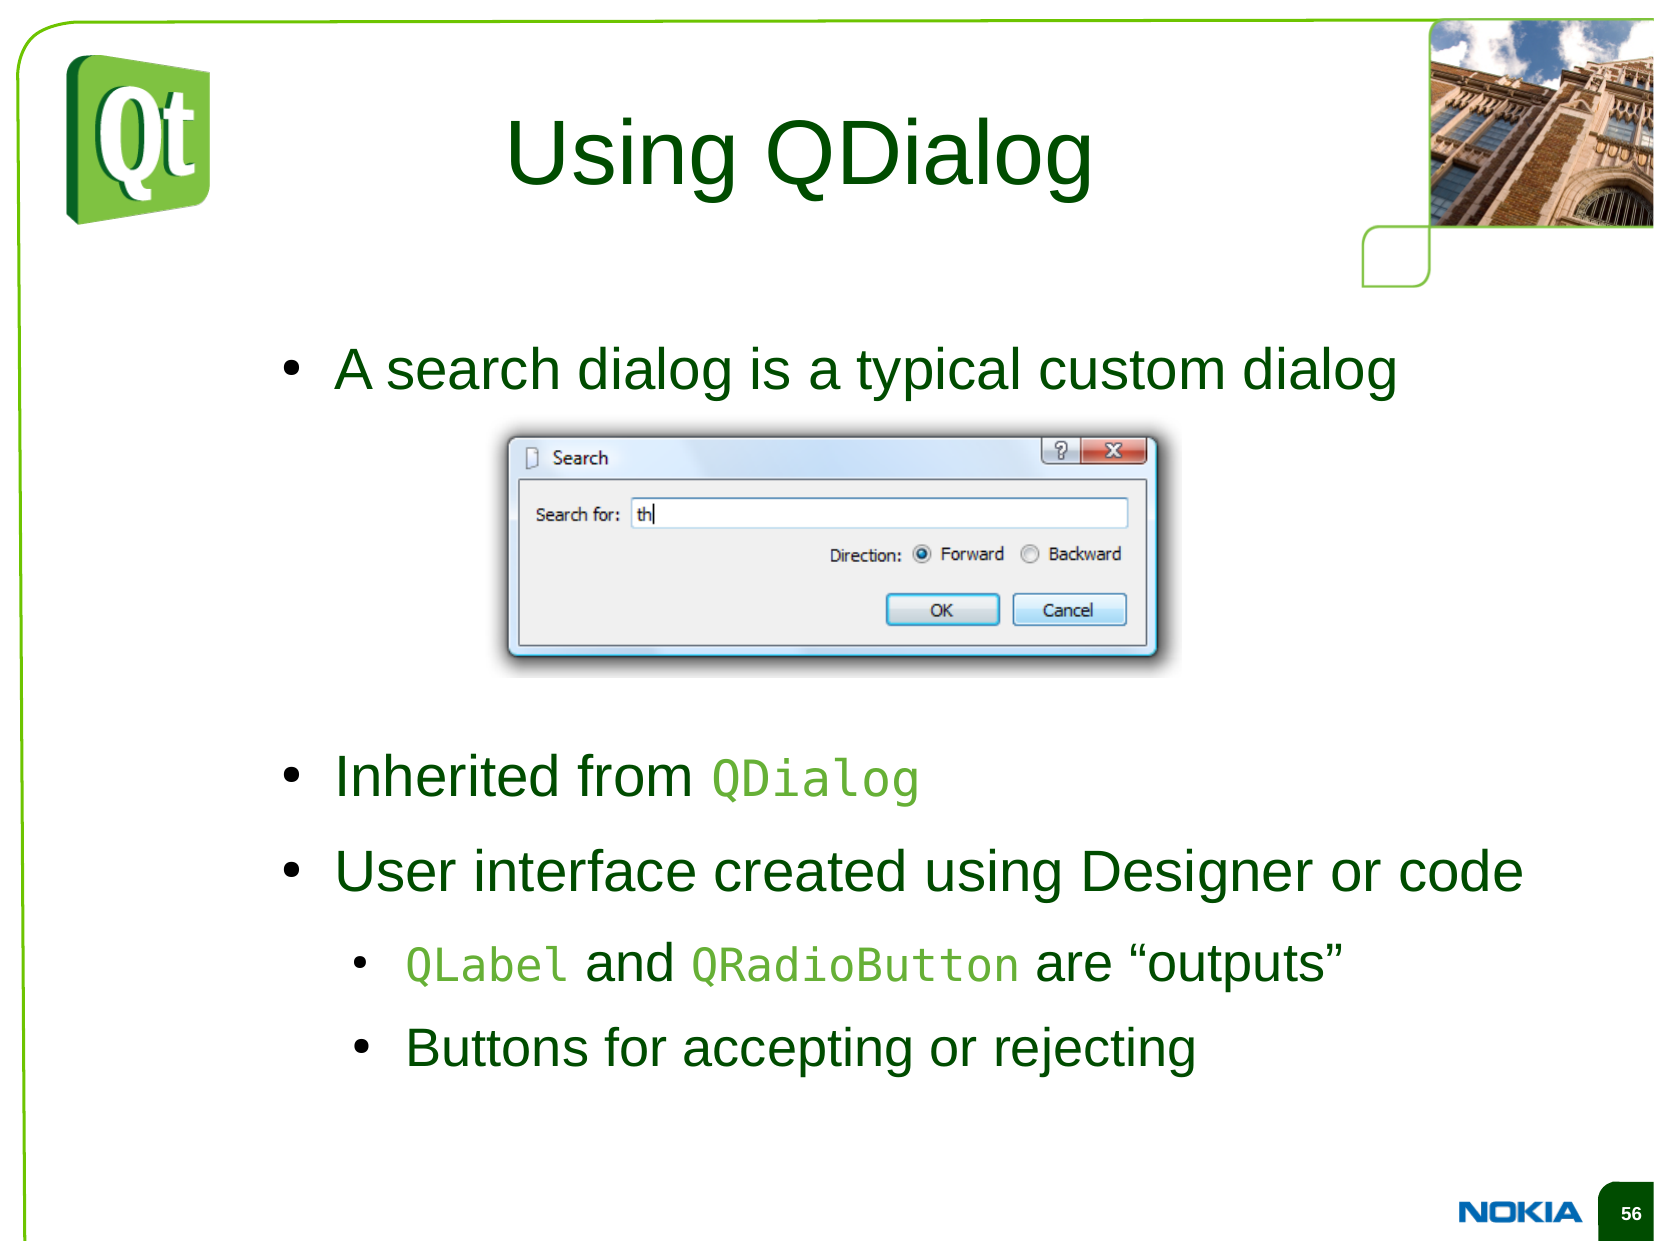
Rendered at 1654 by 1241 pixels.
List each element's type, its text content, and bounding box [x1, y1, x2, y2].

picture [484, 413, 1182, 678]
list A search dialog is a typical custom dialog Inherited from QDialog User interface created using Designer or code QLabel and QRadioButton are “outputs” Buttons for accepting or rejecting [263, 336, 1582, 1100]
title Using QDialog [263, 49, 1338, 257]
picture [66, 55, 210, 225]
picture [1338, 7, 1654, 308]
picture [1459, 1201, 1583, 1223]
